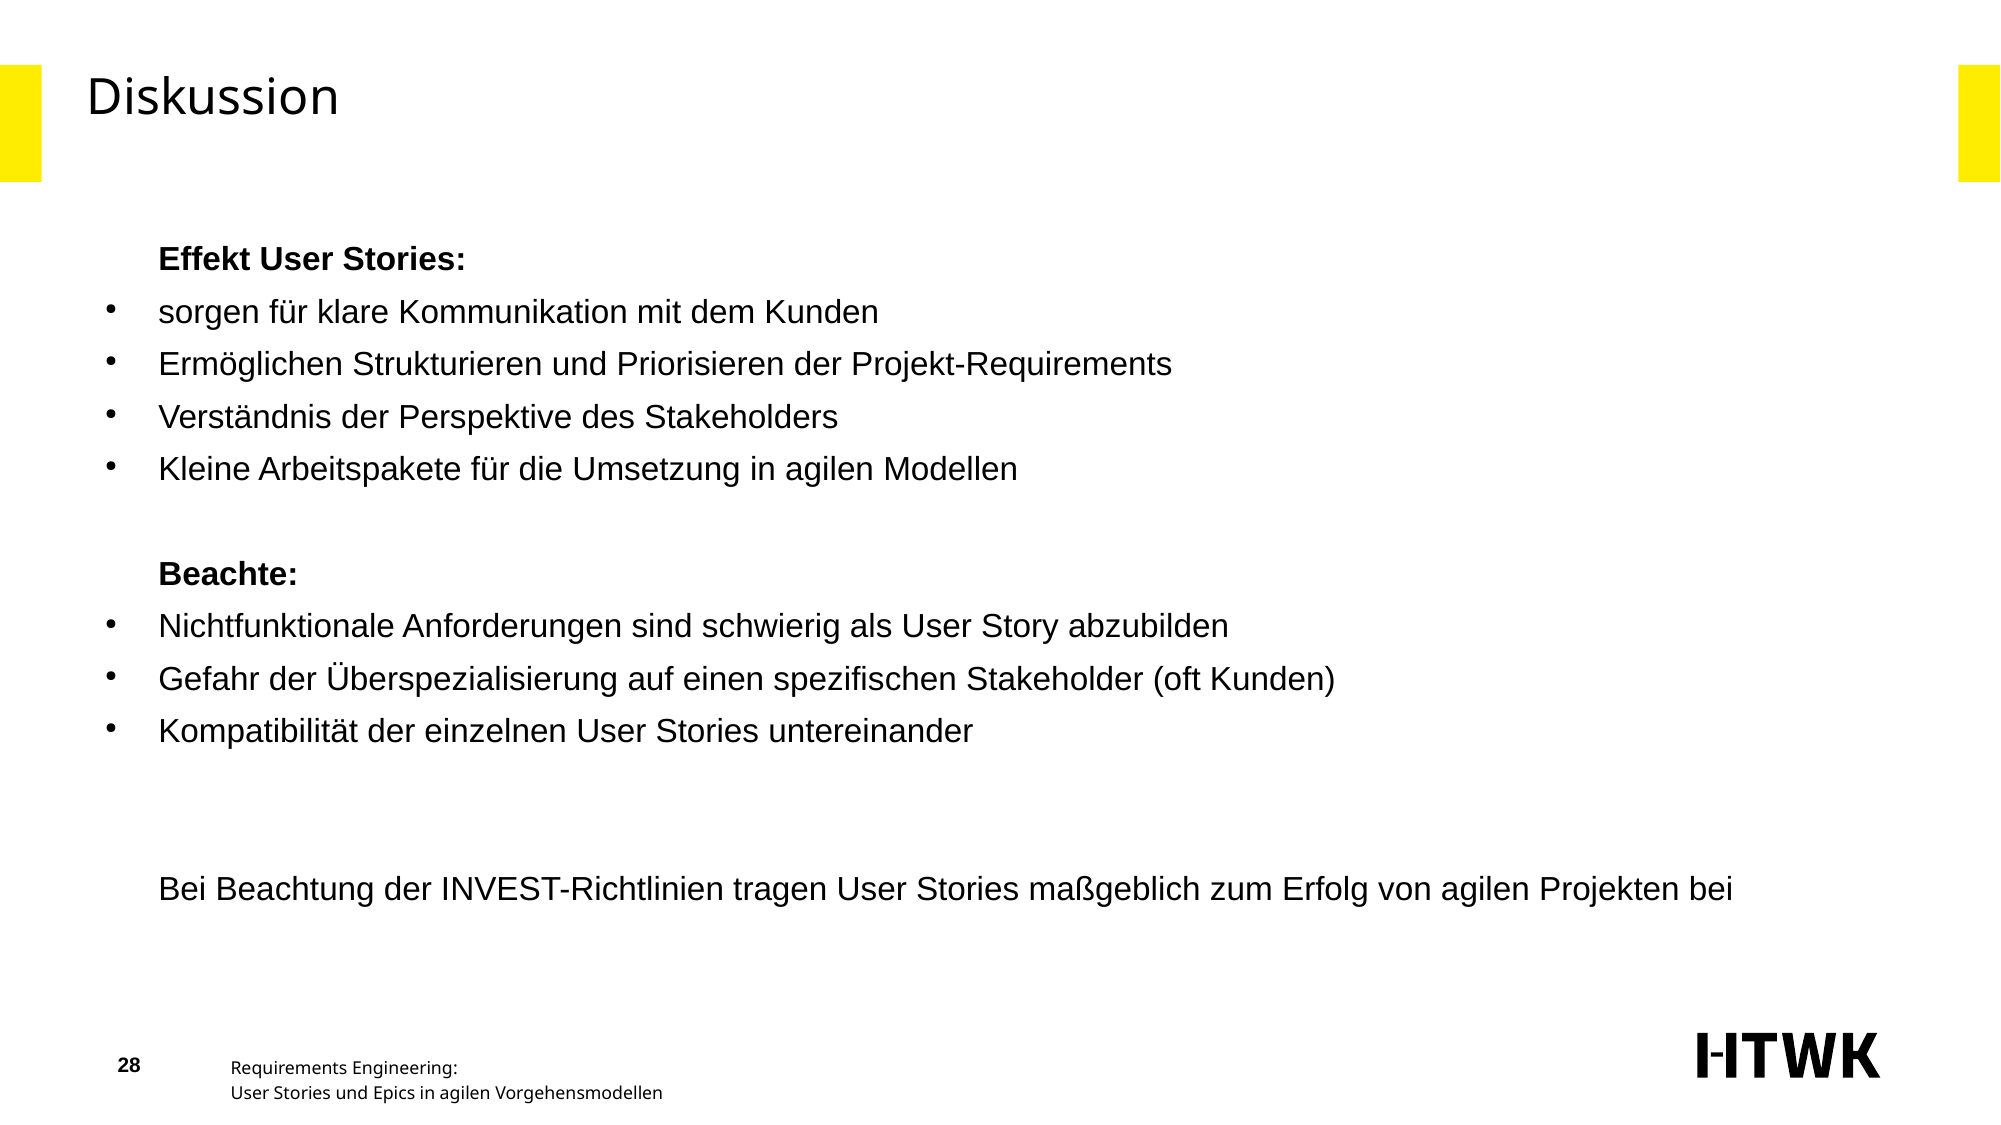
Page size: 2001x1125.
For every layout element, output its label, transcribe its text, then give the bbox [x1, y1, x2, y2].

title Diskussion [86, 59, 1411, 177]
text_box Effekt User Stories: sorgen für klare Kommunikation mit dem Kunden Ermöglichen Strukturieren und Priorisieren der Projekt-Requirements Verständnis der Perspektive des Stakeholders Kleine Arbeitspakete für die Umsetzung in agilen Modellen Beachte: Nichtfunktionale Anforderungen sind schwierig als User Story abzubilden Gefahr der Überspezialisierung auf einen spezifischen Stakeholder (oft Kunden) Kompatibilität der einzelnen User Stories untereinander Bei Beachtung der INVEST-Richtlinien tragen User Stories maßgeblich zum Erfolg von agilen Projekten bei [87, 237, 1840, 1002]
